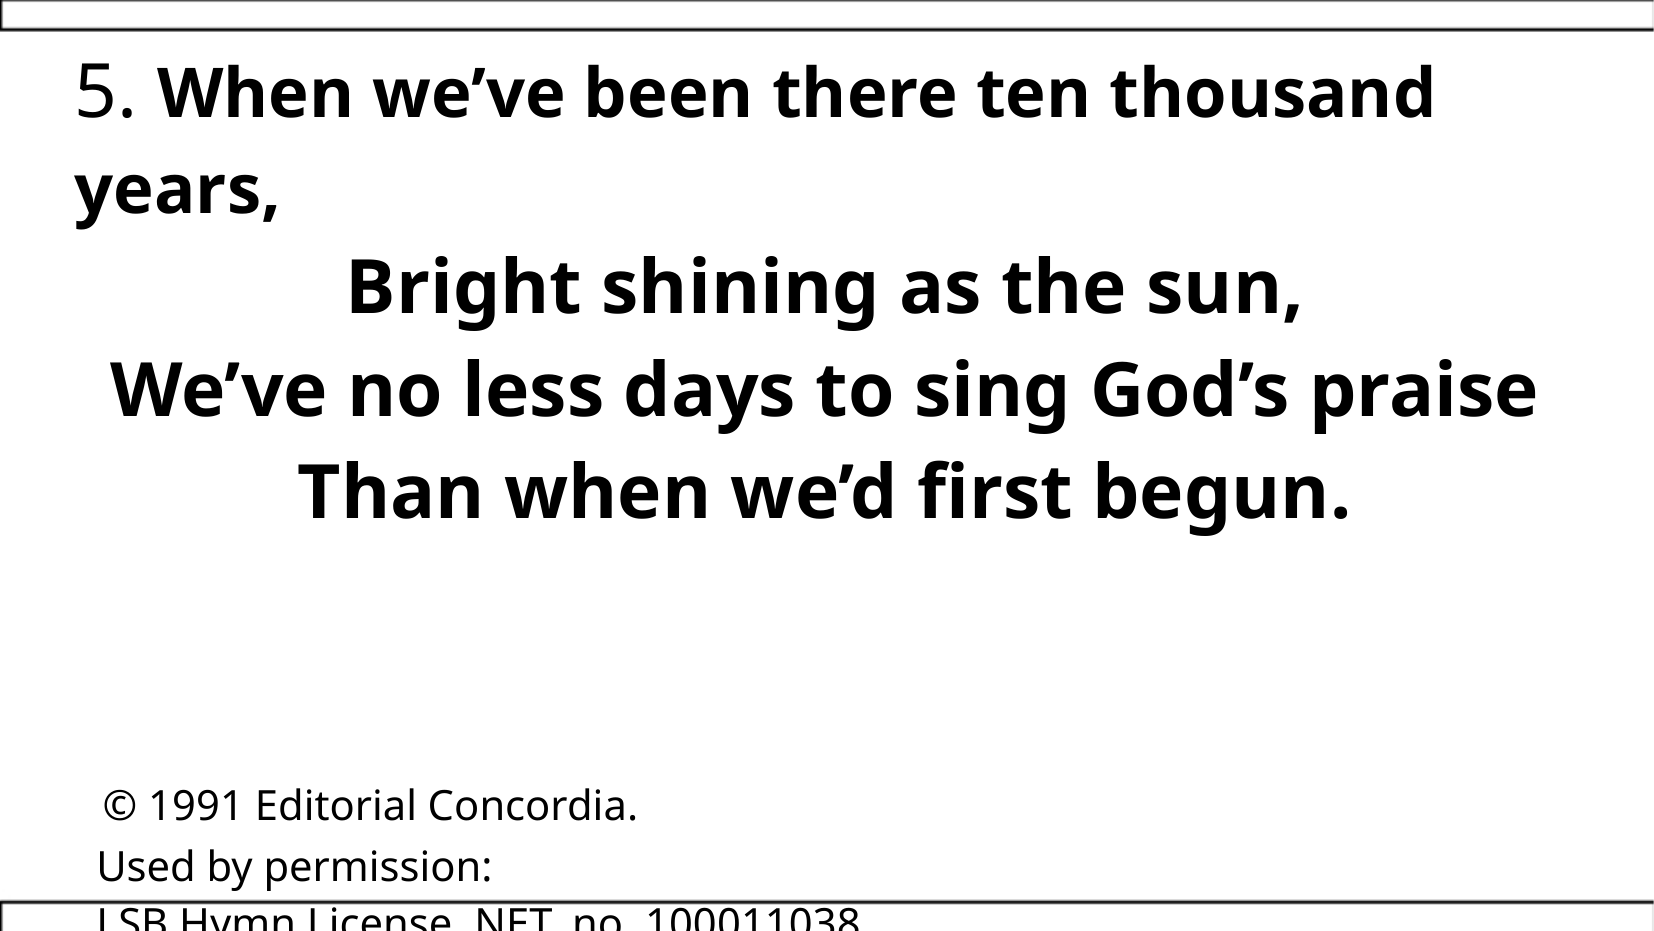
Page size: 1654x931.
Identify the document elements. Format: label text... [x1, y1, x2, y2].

picture [698, 911, 710, 931]
picture [187, 924, 202, 931]
picture [481, 914, 492, 931]
picture [675, 911, 687, 931]
picture [390, 918, 402, 931]
picture [794, 911, 806, 931]
picture [149, 911, 161, 921]
picture [277, 918, 289, 931]
picture [149, 924, 162, 931]
picture [365, 918, 377, 925]
text_box 5. When we’ve been there ten thousand years, Bright shining as the sun, We’ve no less days to sing God’s praise Than when we’d first begun. © 1991 Editorial Concordia. Used by permission: LSB Hymn License .NET, no. 100011038. [60, 30, 1591, 844]
picture [0, 0, 1654, 931]
picture [252, 918, 263, 931]
picture [842, 924, 854, 931]
picture [843, 911, 853, 921]
picture [603, 918, 616, 931]
picture [579, 918, 591, 931]
picture [238, 918, 249, 931]
picture [434, 918, 446, 925]
picture [723, 911, 735, 931]
